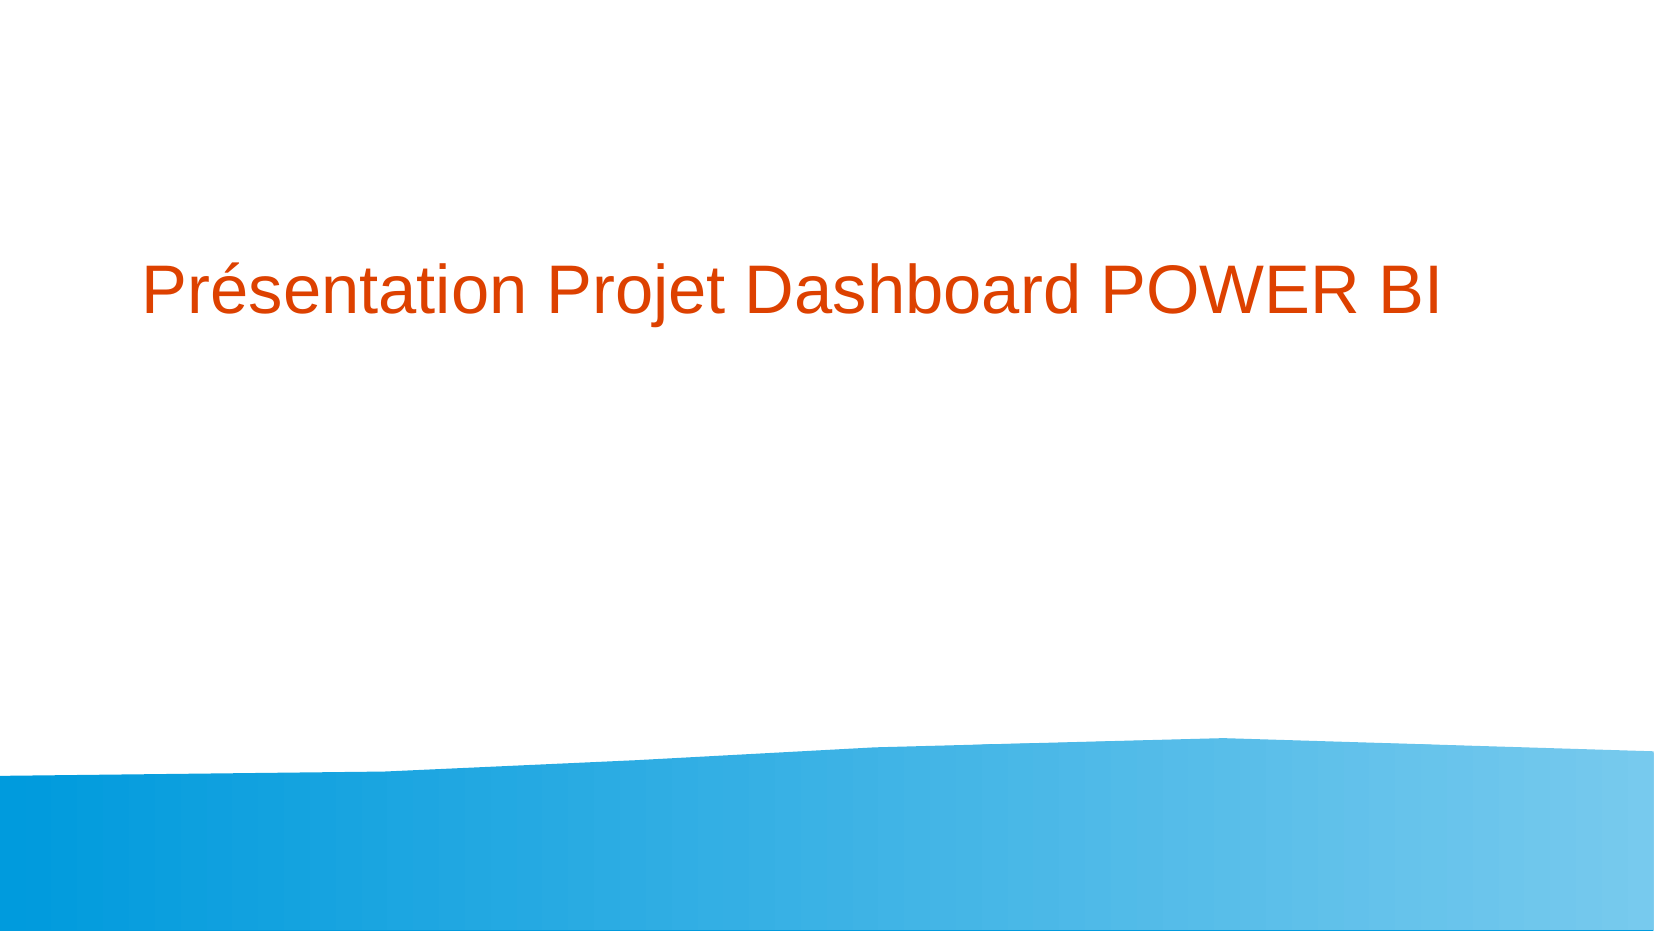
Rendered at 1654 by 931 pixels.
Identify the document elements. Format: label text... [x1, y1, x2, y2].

title Présentation Projet Dashboard POWER BI [55, 200, 1532, 378]
